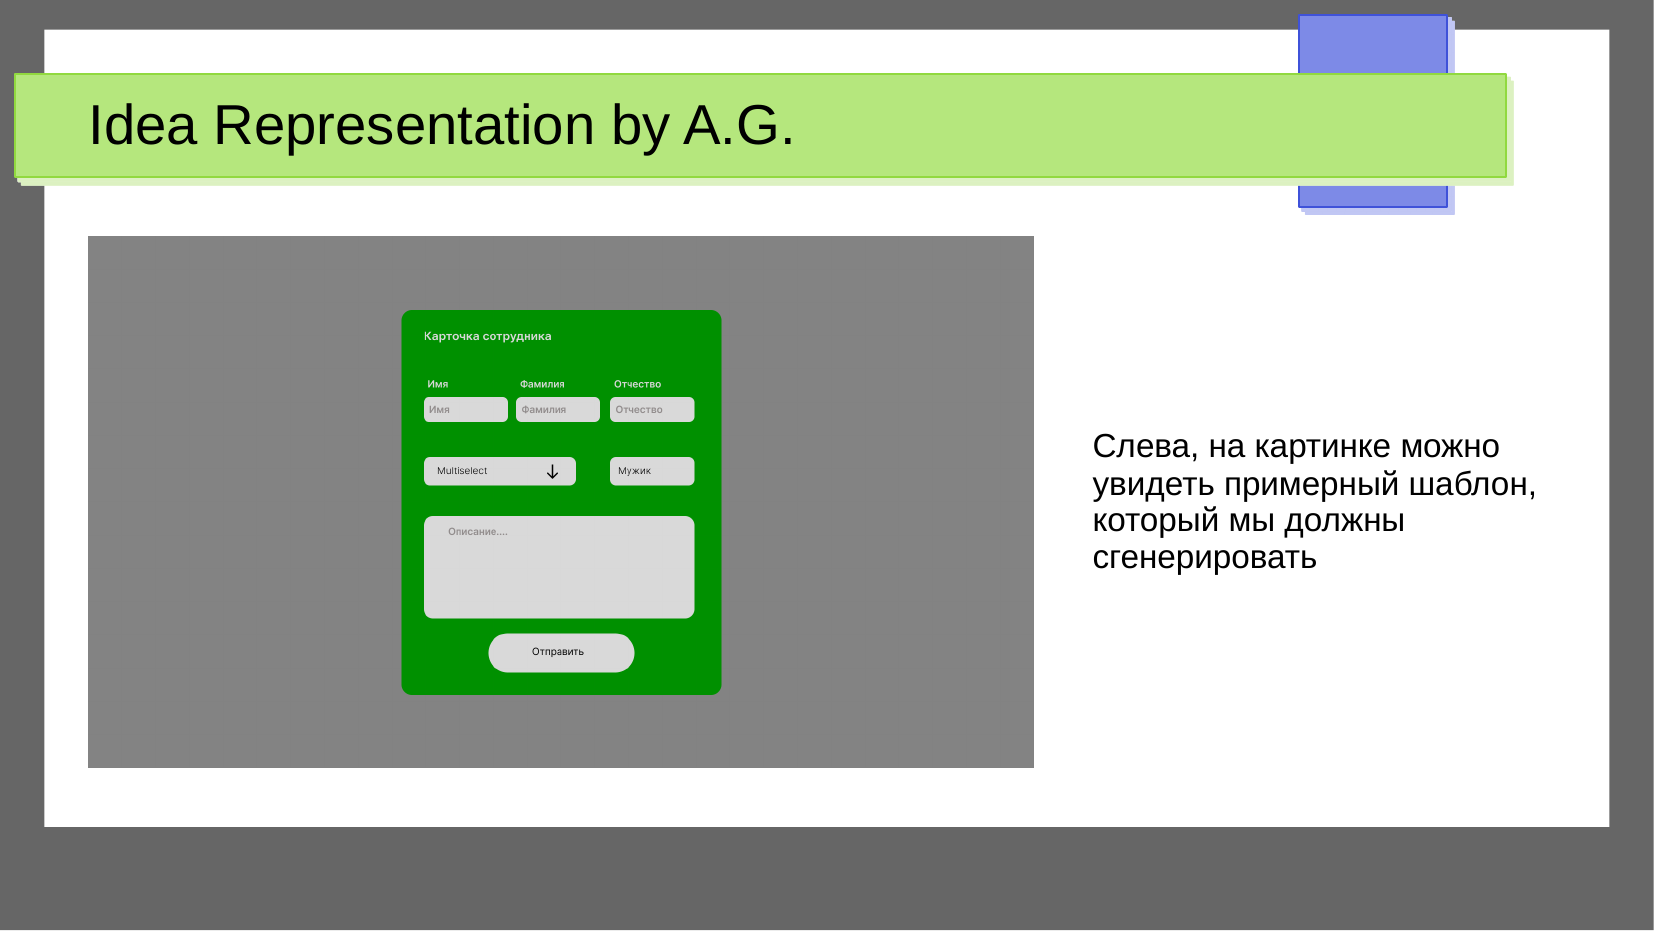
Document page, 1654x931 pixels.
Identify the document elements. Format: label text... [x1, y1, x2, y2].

picture [88, 236, 1034, 768]
title Idea Representation by A.G. [88, 73, 1506, 178]
subtitle Слева, на картинке можно увидеть примерный шаблон, который мы должны сгенерировать [1034, 236, 1565, 768]
